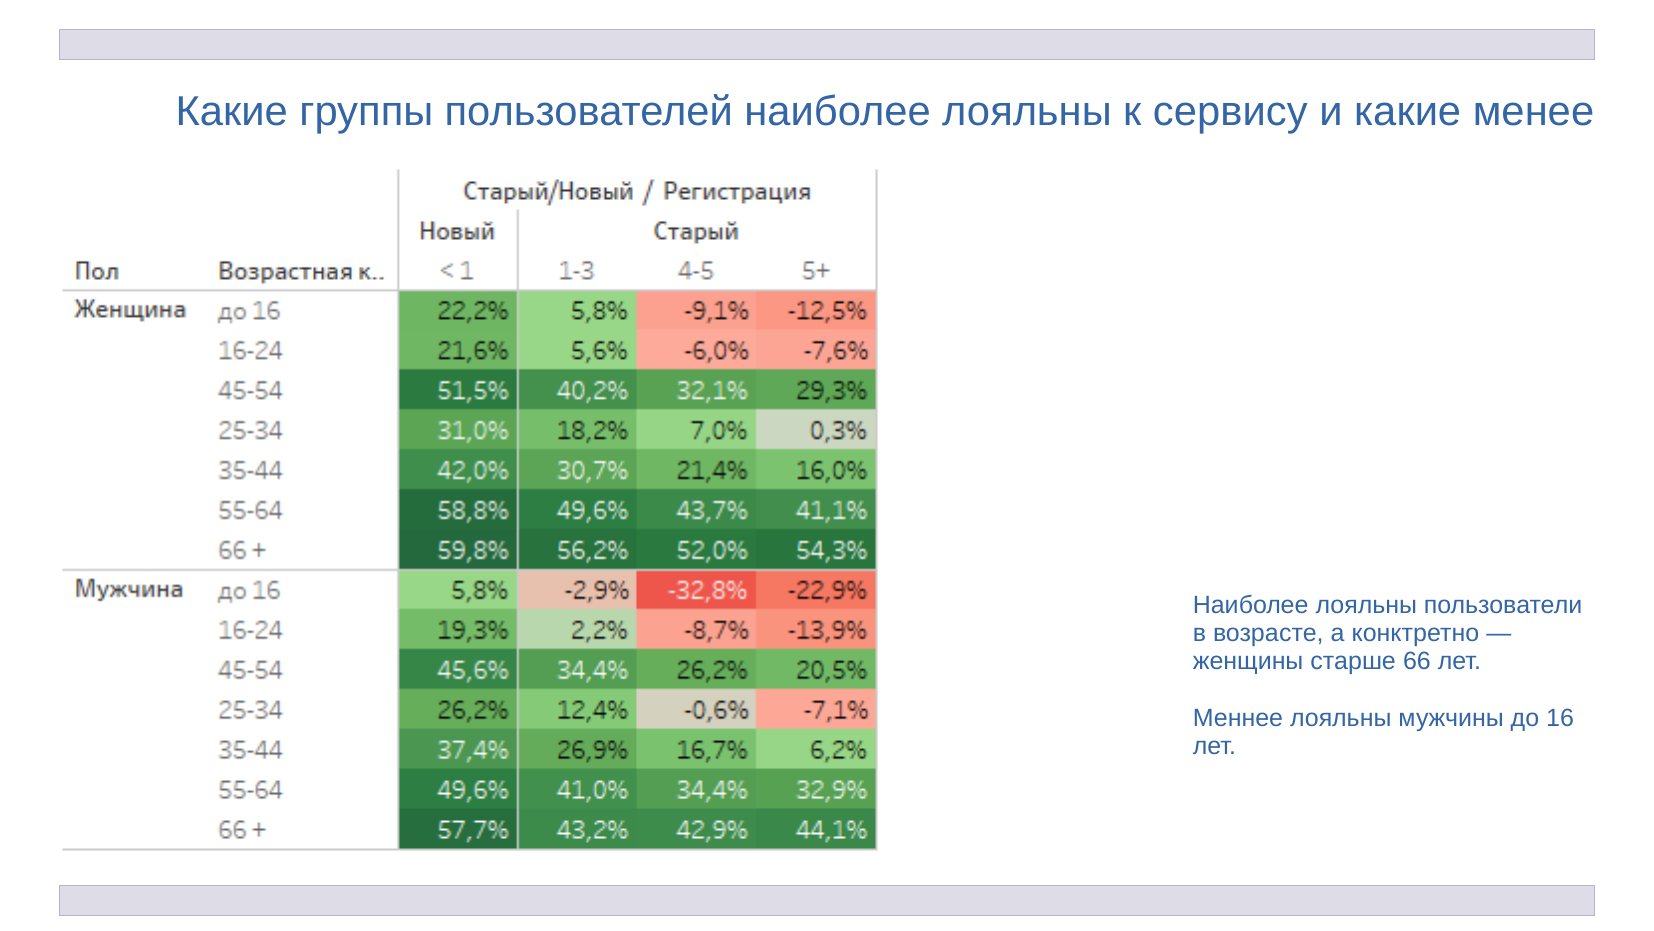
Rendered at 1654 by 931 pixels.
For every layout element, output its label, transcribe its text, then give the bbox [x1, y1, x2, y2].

picture [59, 164, 886, 859]
title Какие группы пользователей наиболее лояльны к сервису и какие менее [106, 73, 1595, 148]
text_box [59, 29, 1595, 60]
list Наиболее лояльны пользователи в возрасте, а конктретно — женщины старше 66 лет. Меннее лояльны мужчины до 16 лет. [1122, 590, 1595, 857]
text_box [59, 885, 1595, 916]
